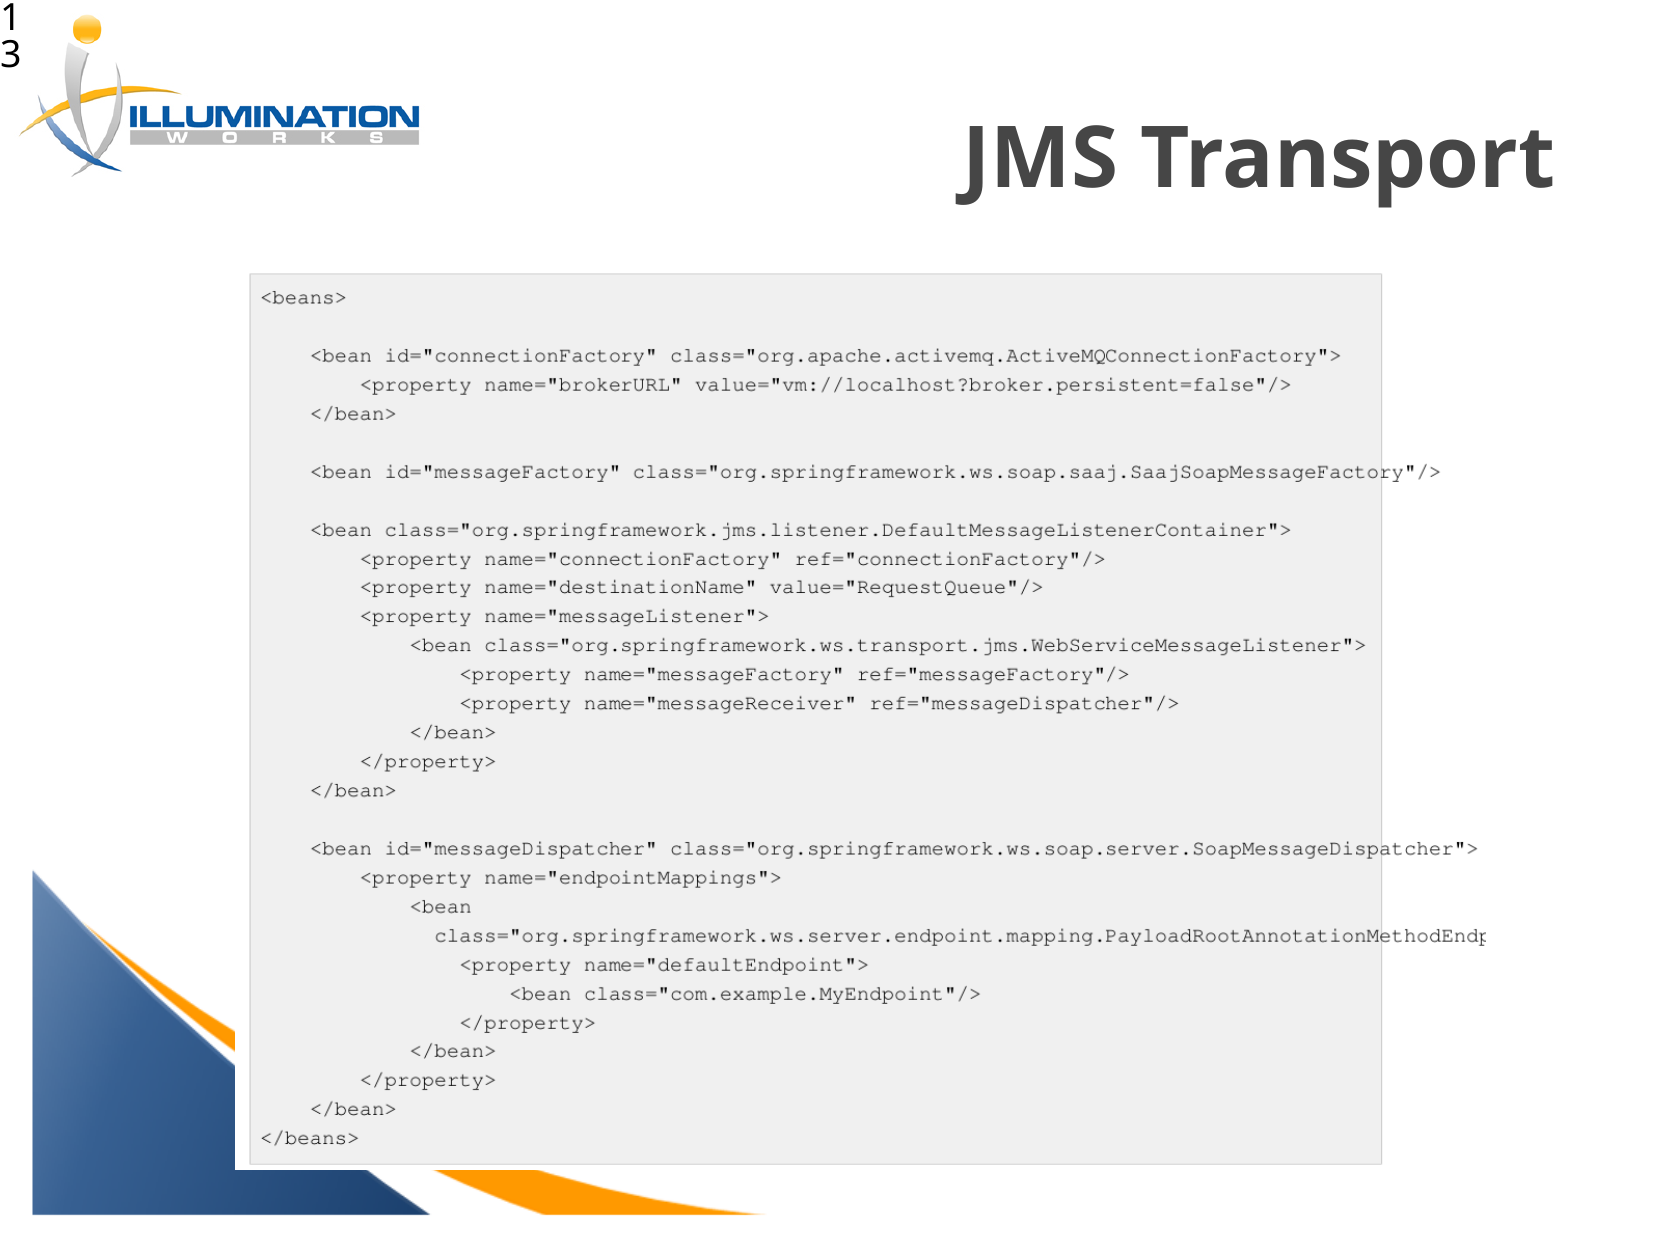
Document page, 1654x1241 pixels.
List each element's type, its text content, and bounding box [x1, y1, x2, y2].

picture [21, 262, 1486, 1221]
picture [0, 0, 435, 193]
title JMS Transport [82, 49, 1571, 257]
